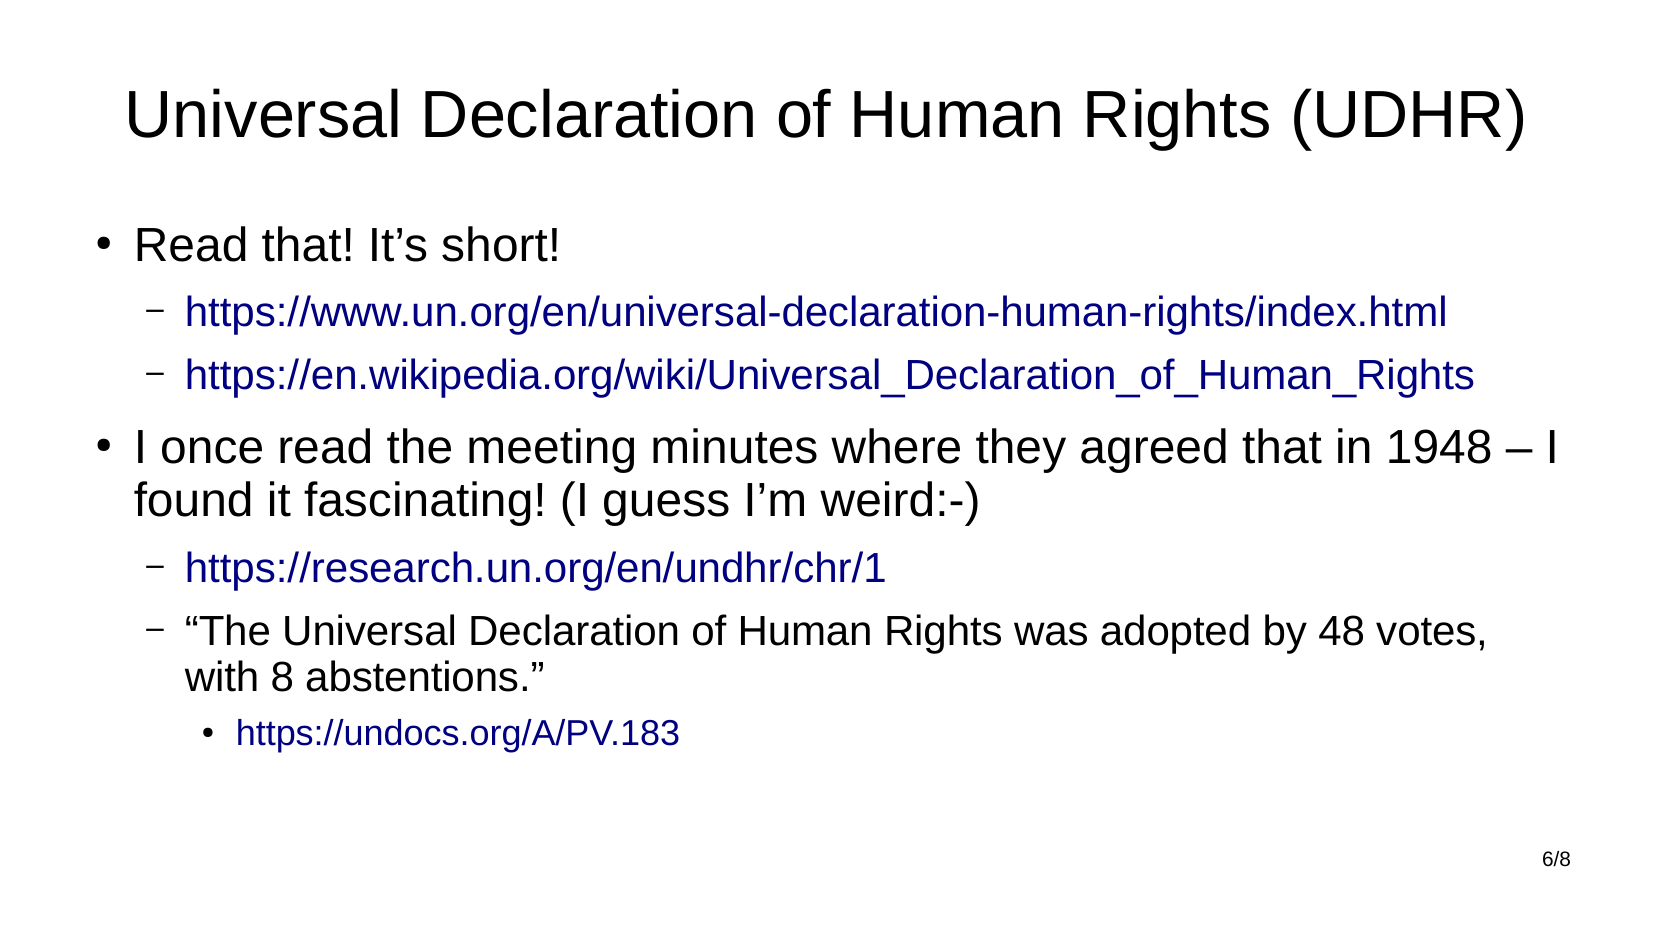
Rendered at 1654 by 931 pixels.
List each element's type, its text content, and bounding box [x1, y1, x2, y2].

list Read that! It’s short! https://www.un.org/en/universal-declaration-human-rights/index.html https://en.wikipedia.org/wiki/Universal_Declaration_of_Human_Rights I once read the meeting minutes where they agreed that in 1948 – I found it fascinating! (I guess I’m weird:-) https://research.un.org/en/undhr/chr/1 “The Universal Declaration of Human Rights was adopted by 48 votes, with 8 abstentions.” https://undocs.org/A/PV.183 [82, 217, 1571, 758]
title Universal Declaration of Human Rights (UDHR) [82, 37, 1571, 193]
